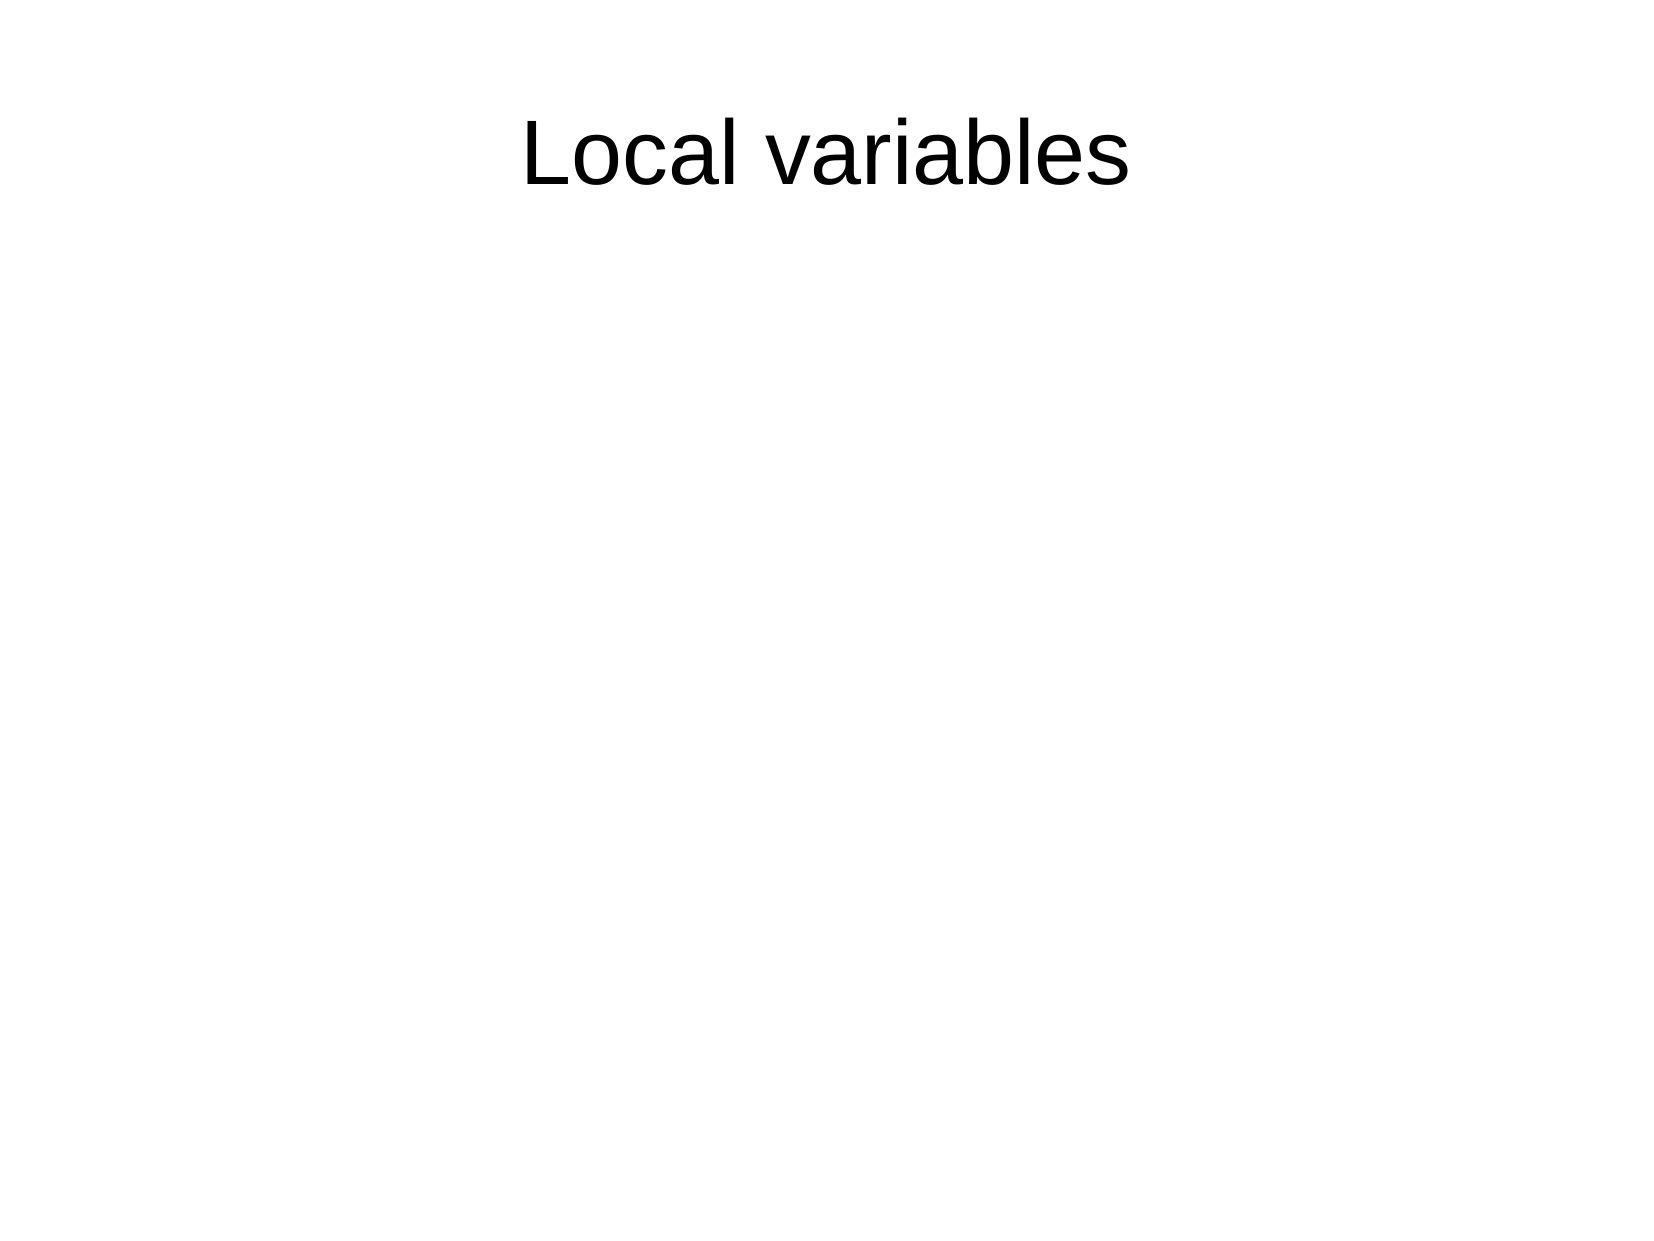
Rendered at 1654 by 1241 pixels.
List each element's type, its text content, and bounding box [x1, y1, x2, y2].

title Local variables [82, 49, 1571, 257]
